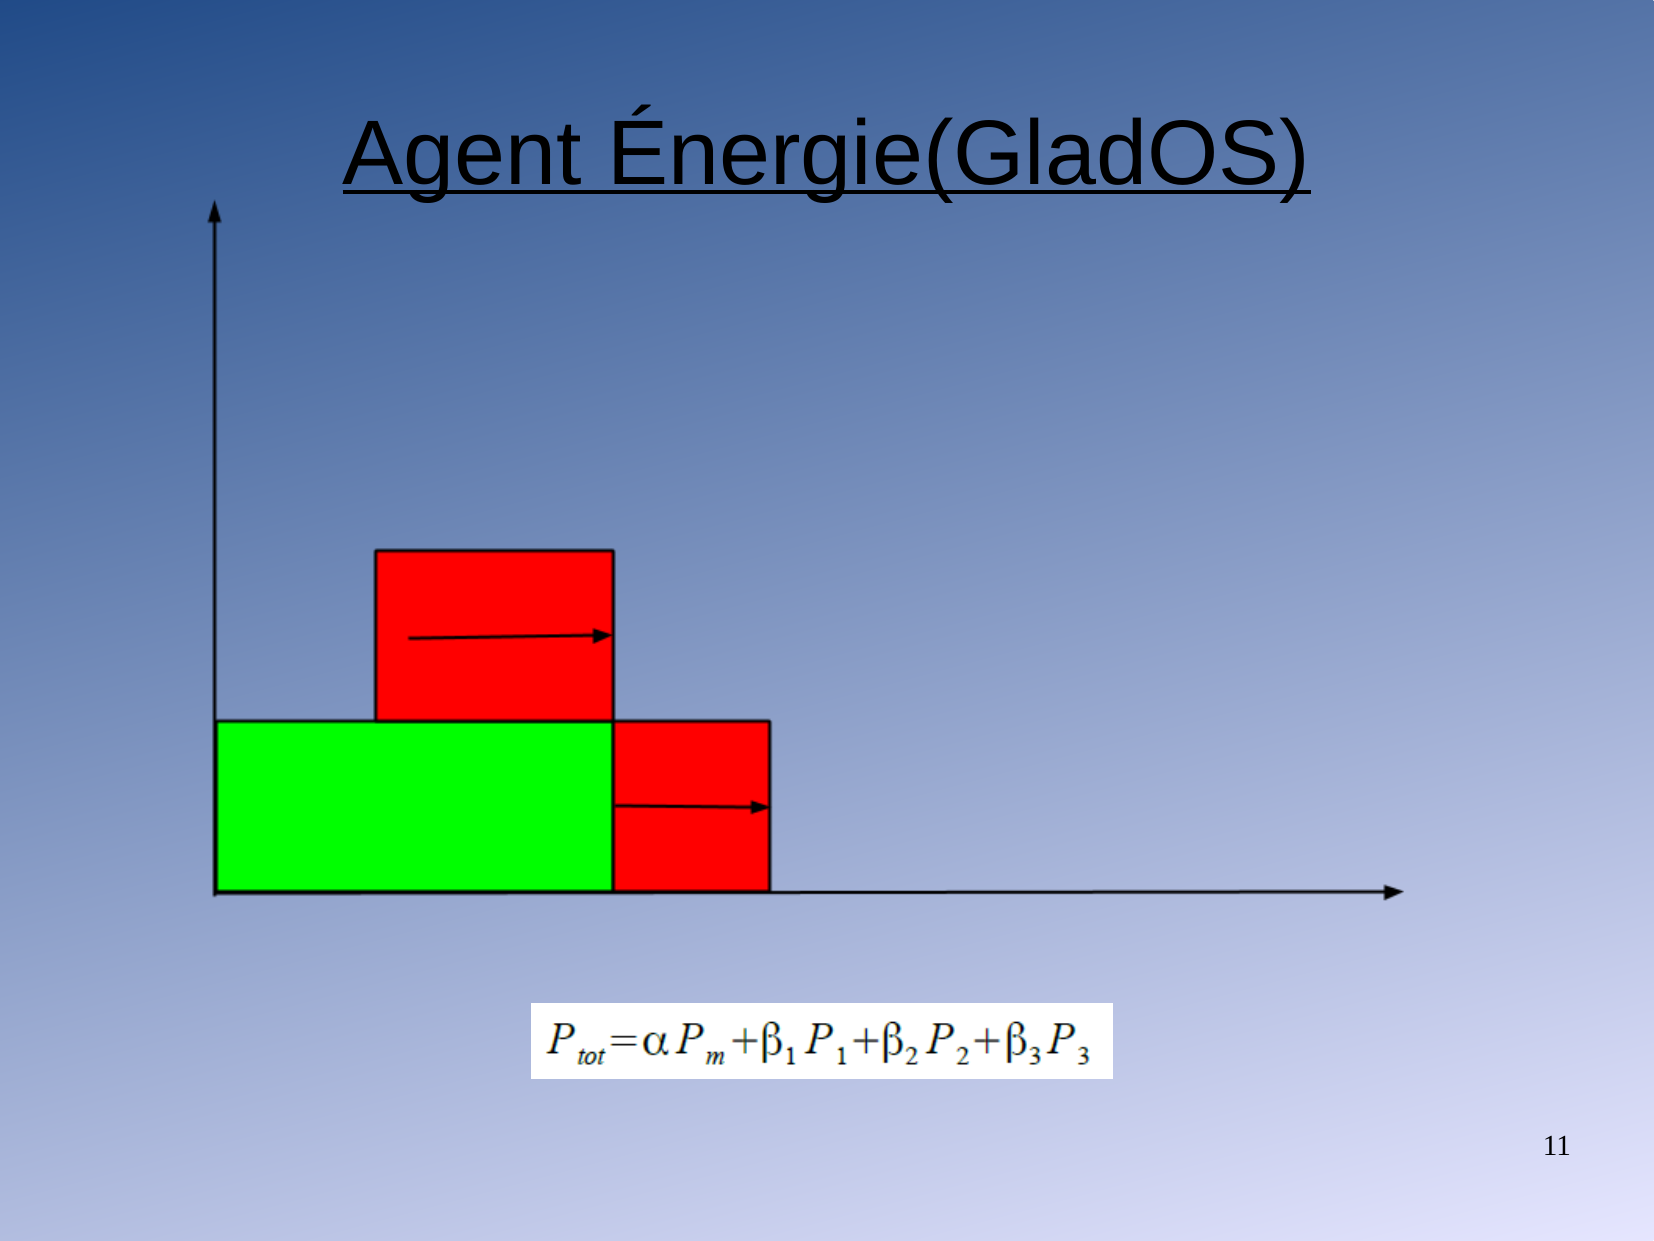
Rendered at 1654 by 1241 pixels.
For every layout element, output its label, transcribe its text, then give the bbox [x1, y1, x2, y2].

title Agent Énergie(GladOS) [82, 49, 1571, 56]
picture [75, 56, 1576, 1182]
